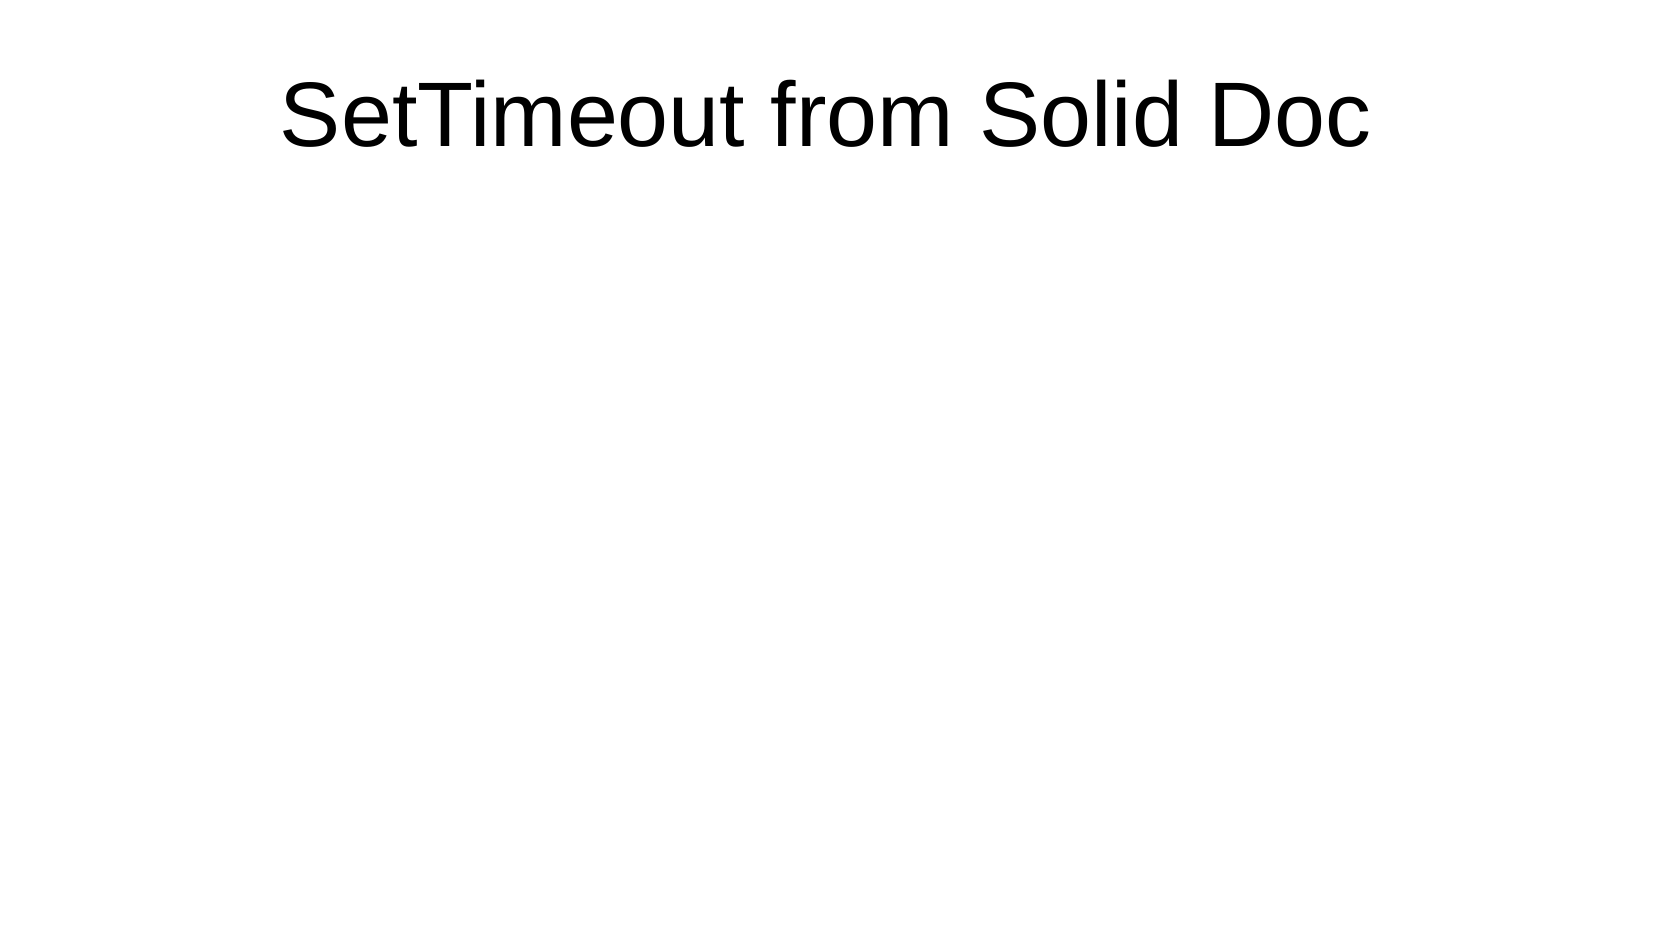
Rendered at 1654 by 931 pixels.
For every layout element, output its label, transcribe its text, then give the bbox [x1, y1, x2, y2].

title SetTimeout from Solid Doc [82, 37, 1571, 193]
